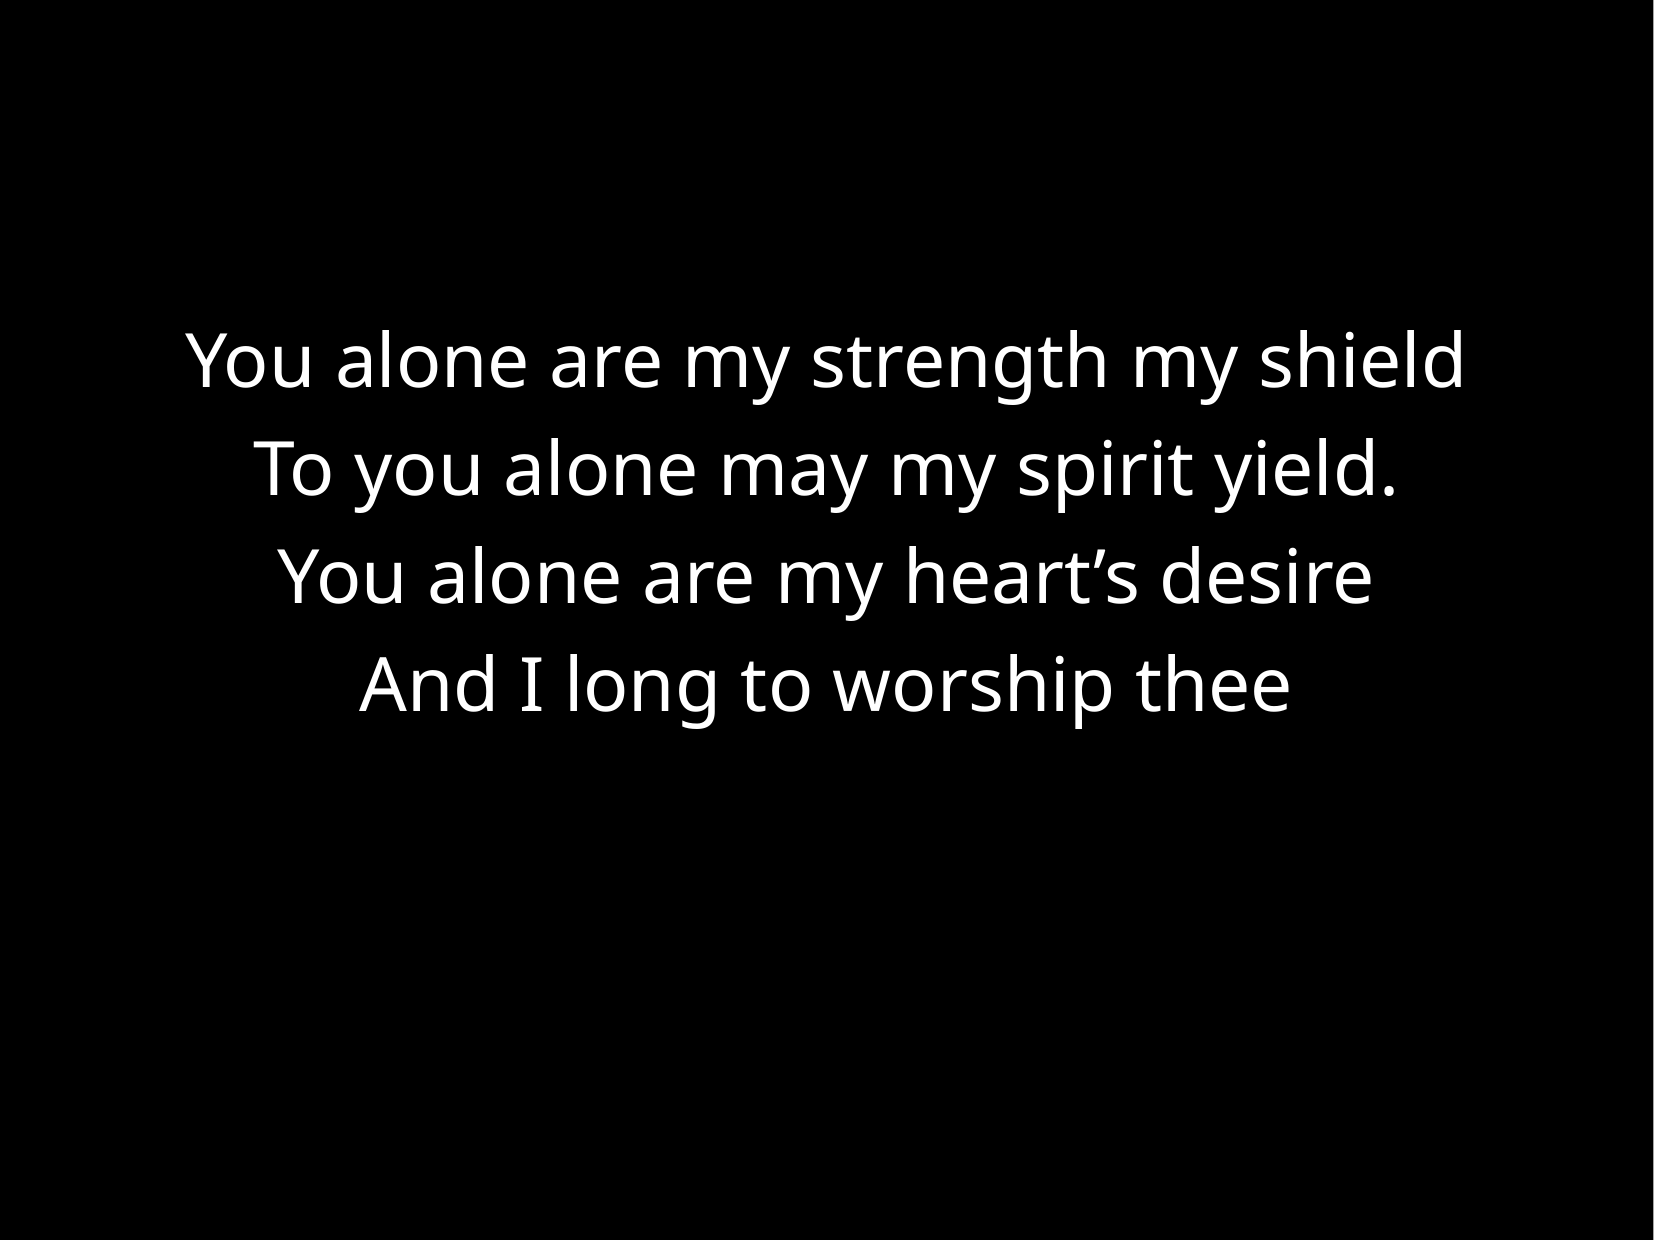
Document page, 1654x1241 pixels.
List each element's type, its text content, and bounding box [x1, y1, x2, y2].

list You alone are my strength my shield To you alone may my spirit yield. You alone are my heart’s desire And I long to worship thee [0, 307, 1654, 1027]
